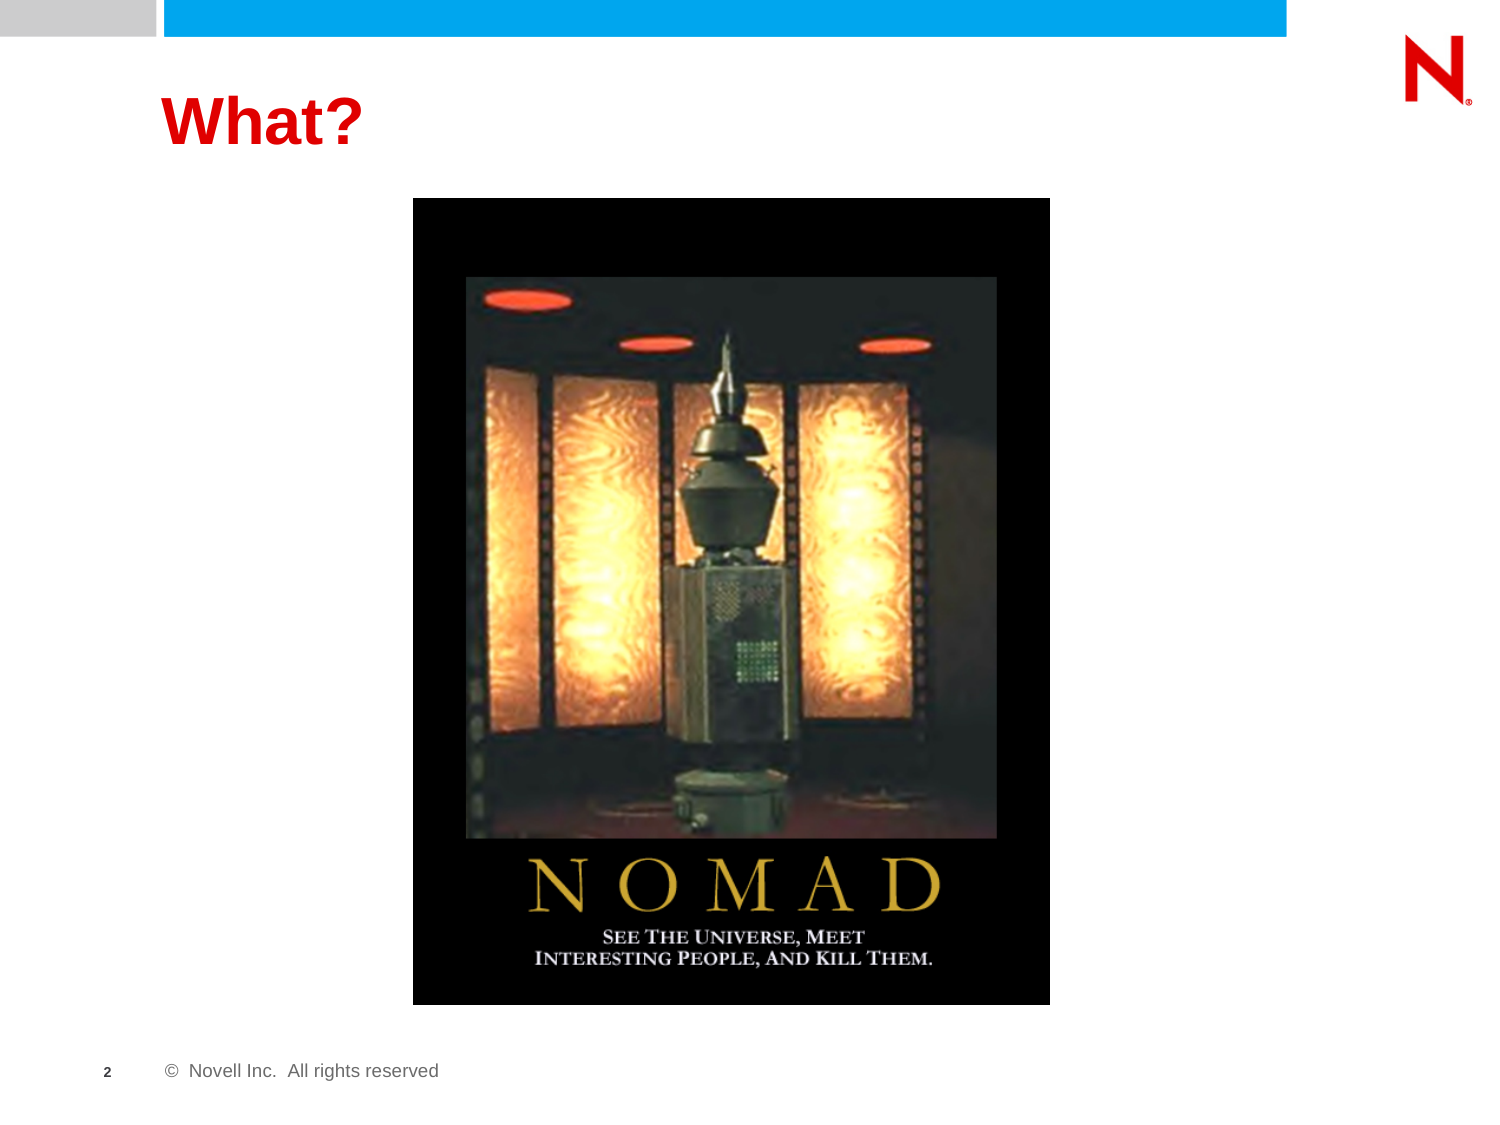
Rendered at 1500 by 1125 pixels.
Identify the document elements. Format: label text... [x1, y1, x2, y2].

title What? [161, 41, 1383, 205]
picture [1403, 32, 1473, 107]
picture [413, 198, 1050, 1005]
